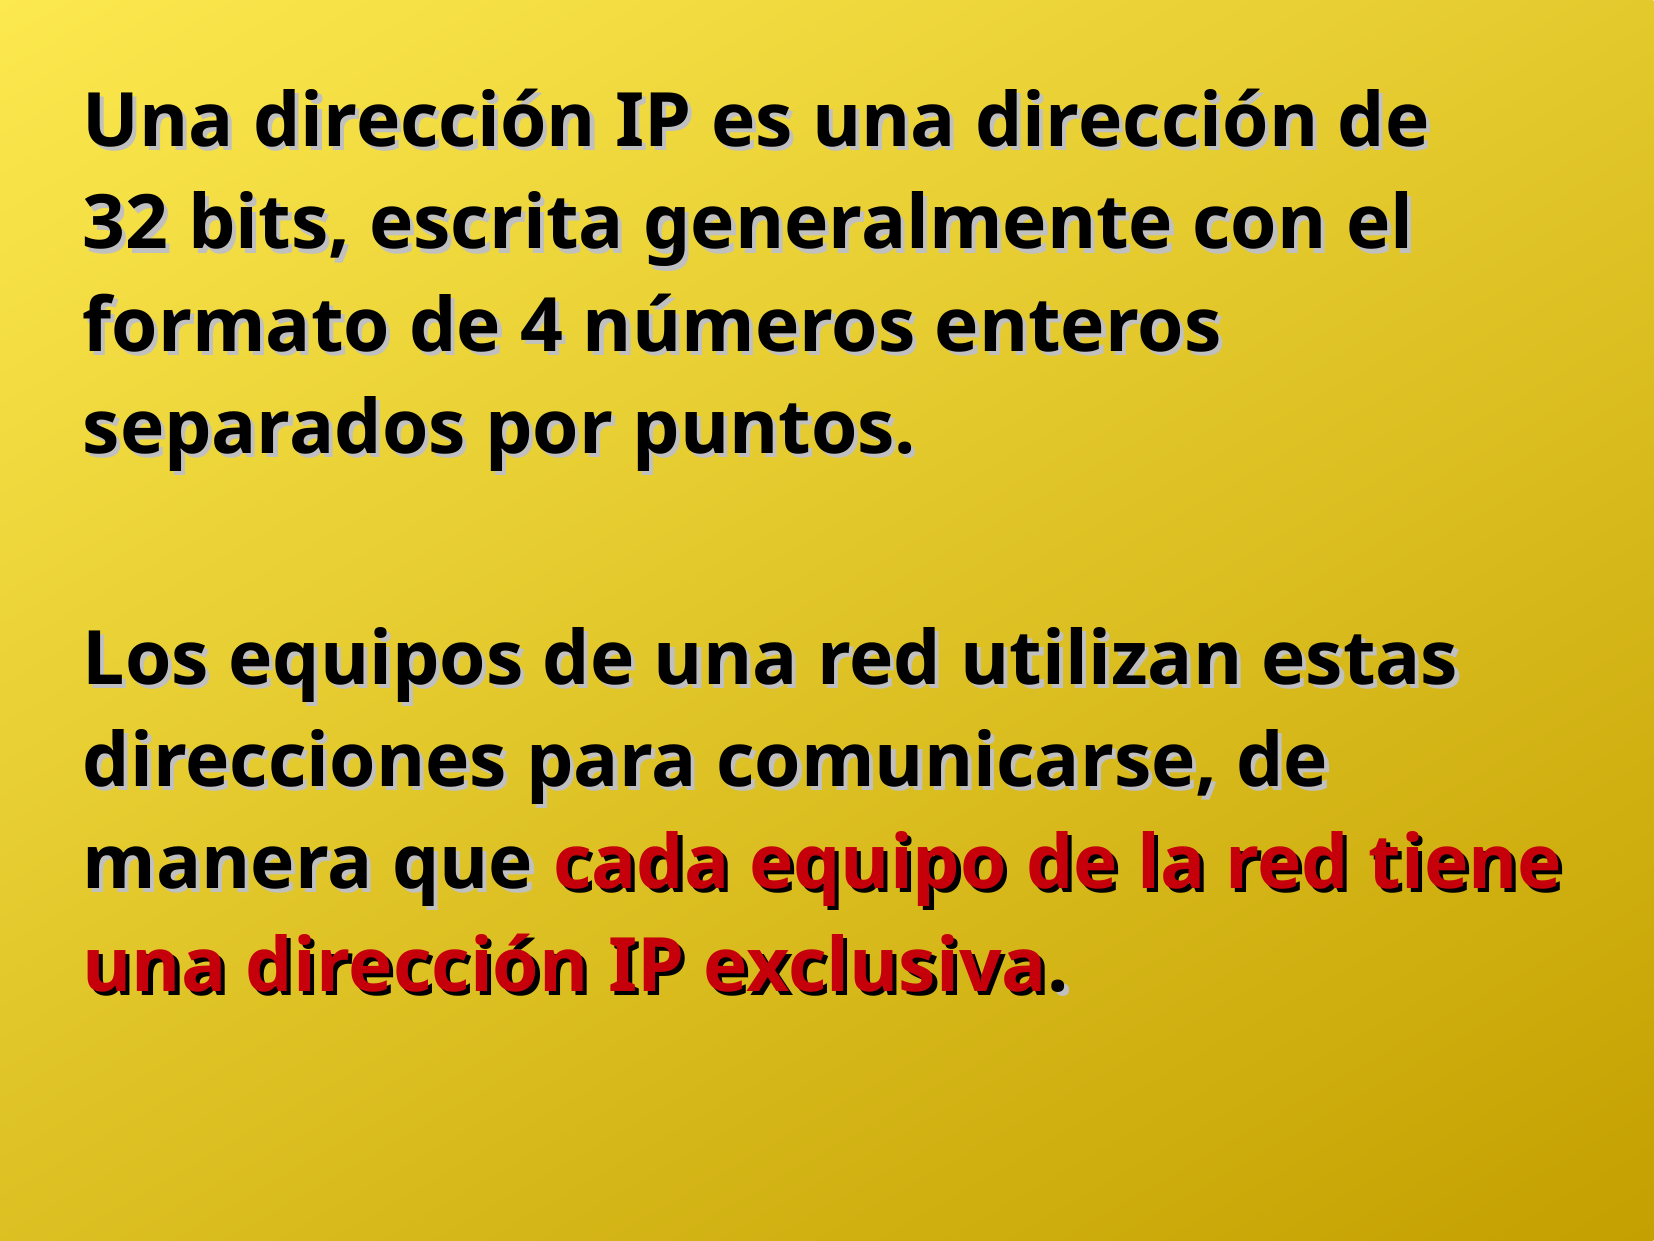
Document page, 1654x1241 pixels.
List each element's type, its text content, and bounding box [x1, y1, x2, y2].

title Los equipos de una red utilizan estas direcciones para comunicarse, de manera que cada equipo de la red tiene una dirección IP exclusiva. [82, 590, 1571, 1027]
title Una dirección IP es una dirección de 32 bits, escrita generalmente con el formato de 4 números enteros separados por puntos. [82, 75, 1571, 468]
